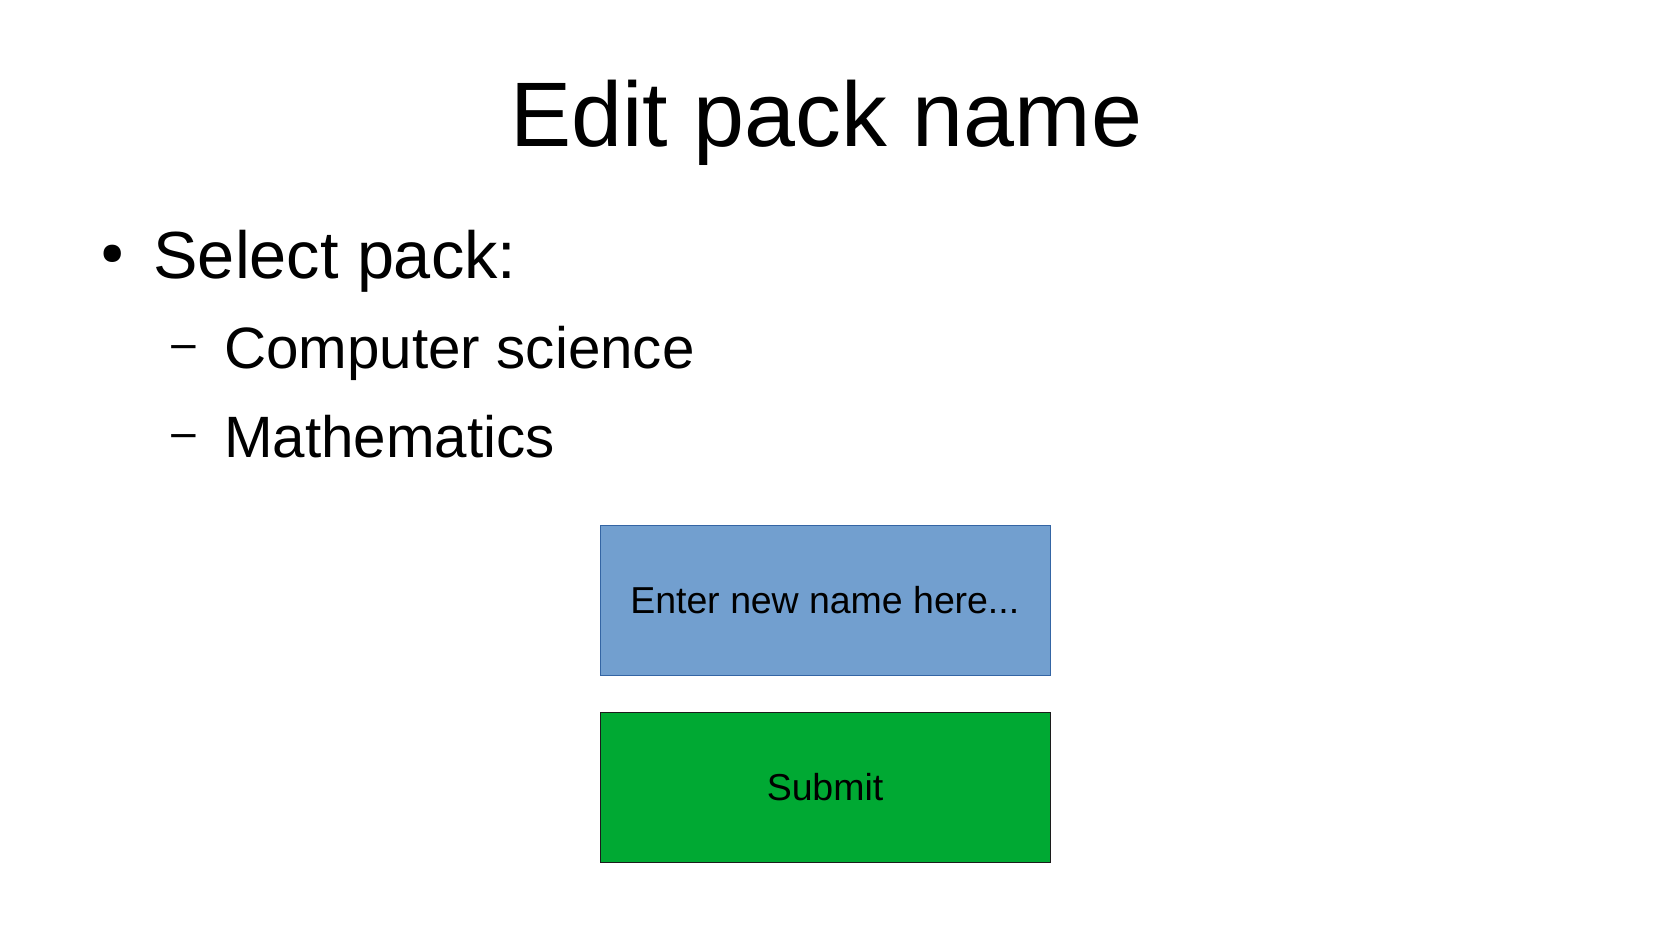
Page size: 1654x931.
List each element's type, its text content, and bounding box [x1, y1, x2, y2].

text_box Enter new name here... [600, 525, 1051, 676]
text_box Submit [600, 712, 1051, 863]
title Edit pack name [82, 37, 1571, 193]
list Select pack: Computer science Mathematics [82, 217, 1571, 758]
